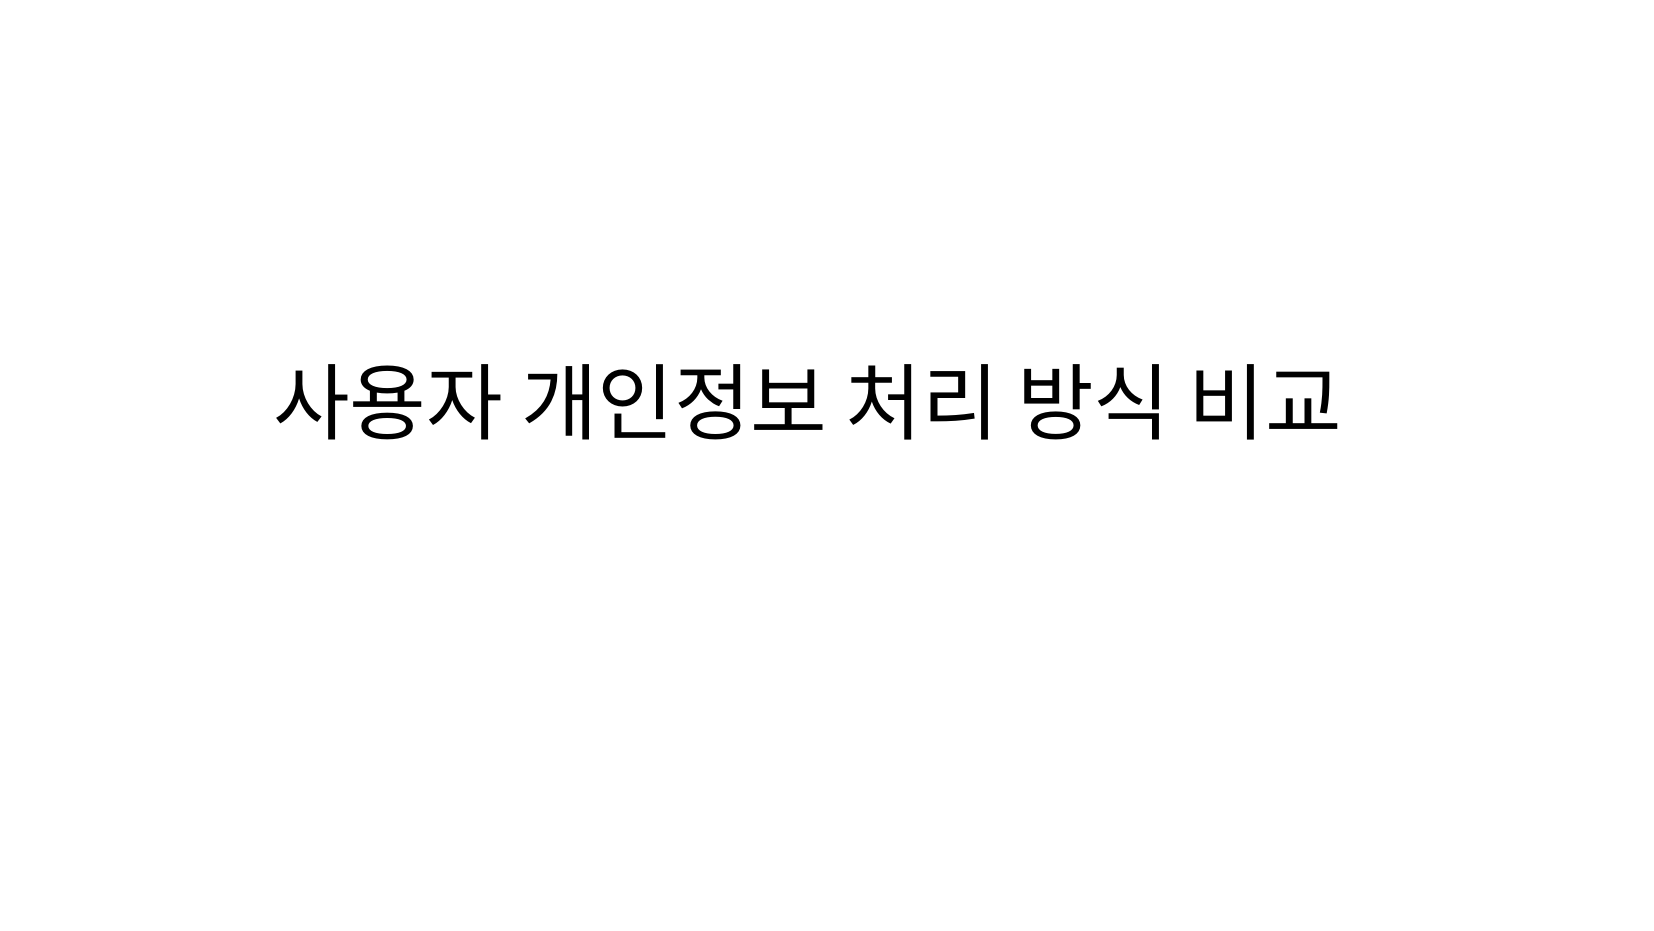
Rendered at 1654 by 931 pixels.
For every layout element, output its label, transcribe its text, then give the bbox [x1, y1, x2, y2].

subtitle 사용자 개인정보 처리 방식 비교 [82, 37, 1571, 757]
